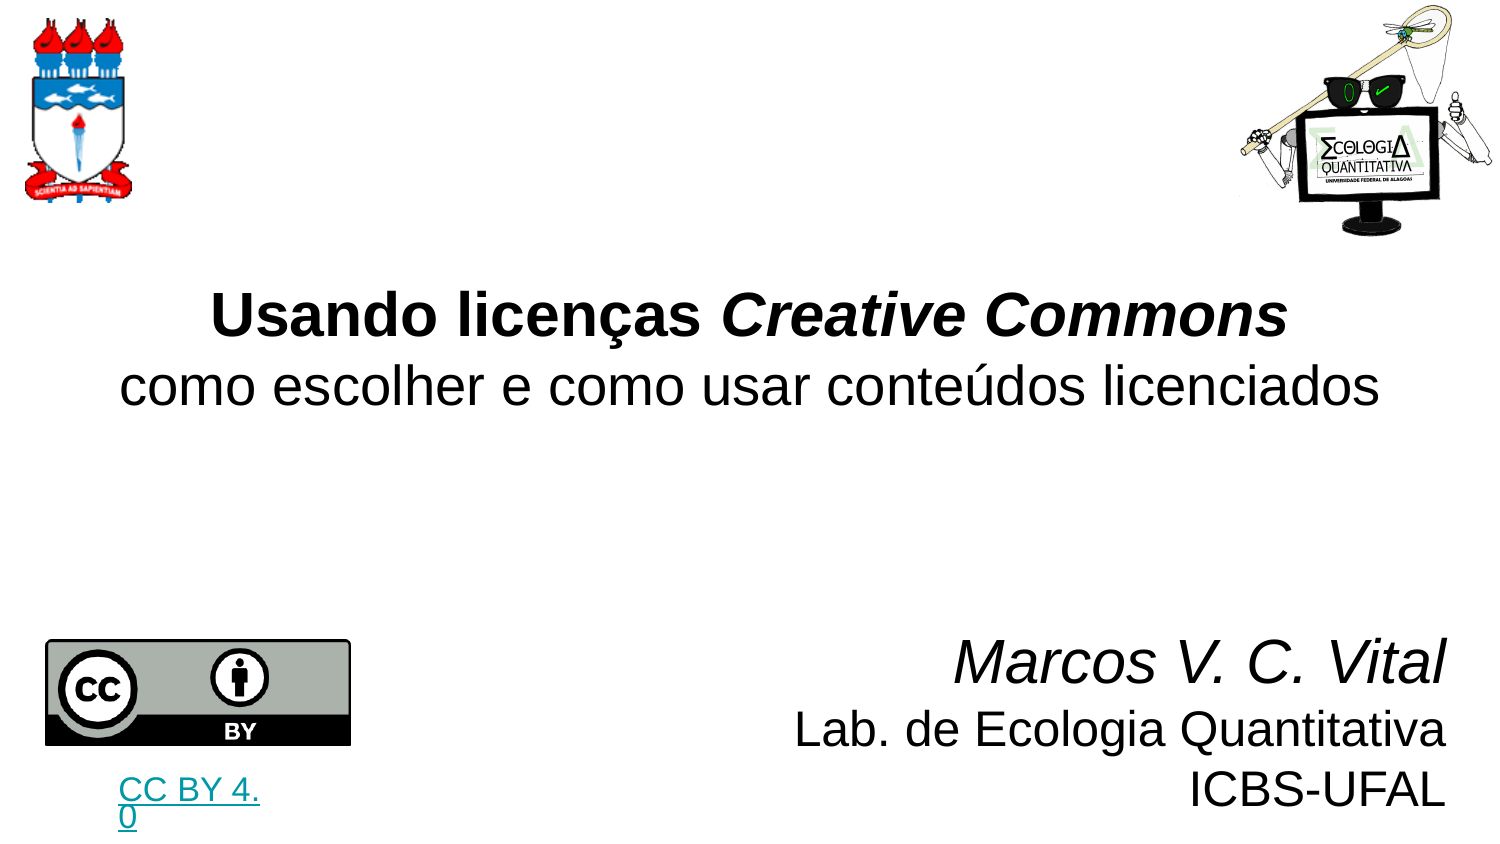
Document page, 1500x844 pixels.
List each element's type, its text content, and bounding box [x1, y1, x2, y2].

subtitle CC BY 4.0 [103, 760, 294, 826]
picture [45, 639, 351, 746]
text_box Usando licenças Creative Commons como escolher e como usar conteúdos licenciados [0, 259, 1500, 499]
text_box Marcos V. C. Vital Lab. de Ecologia Quantitativa ICBS-UFAL [670, 606, 1462, 834]
picture [25, 18, 132, 203]
picture [1239, 0, 1500, 240]
